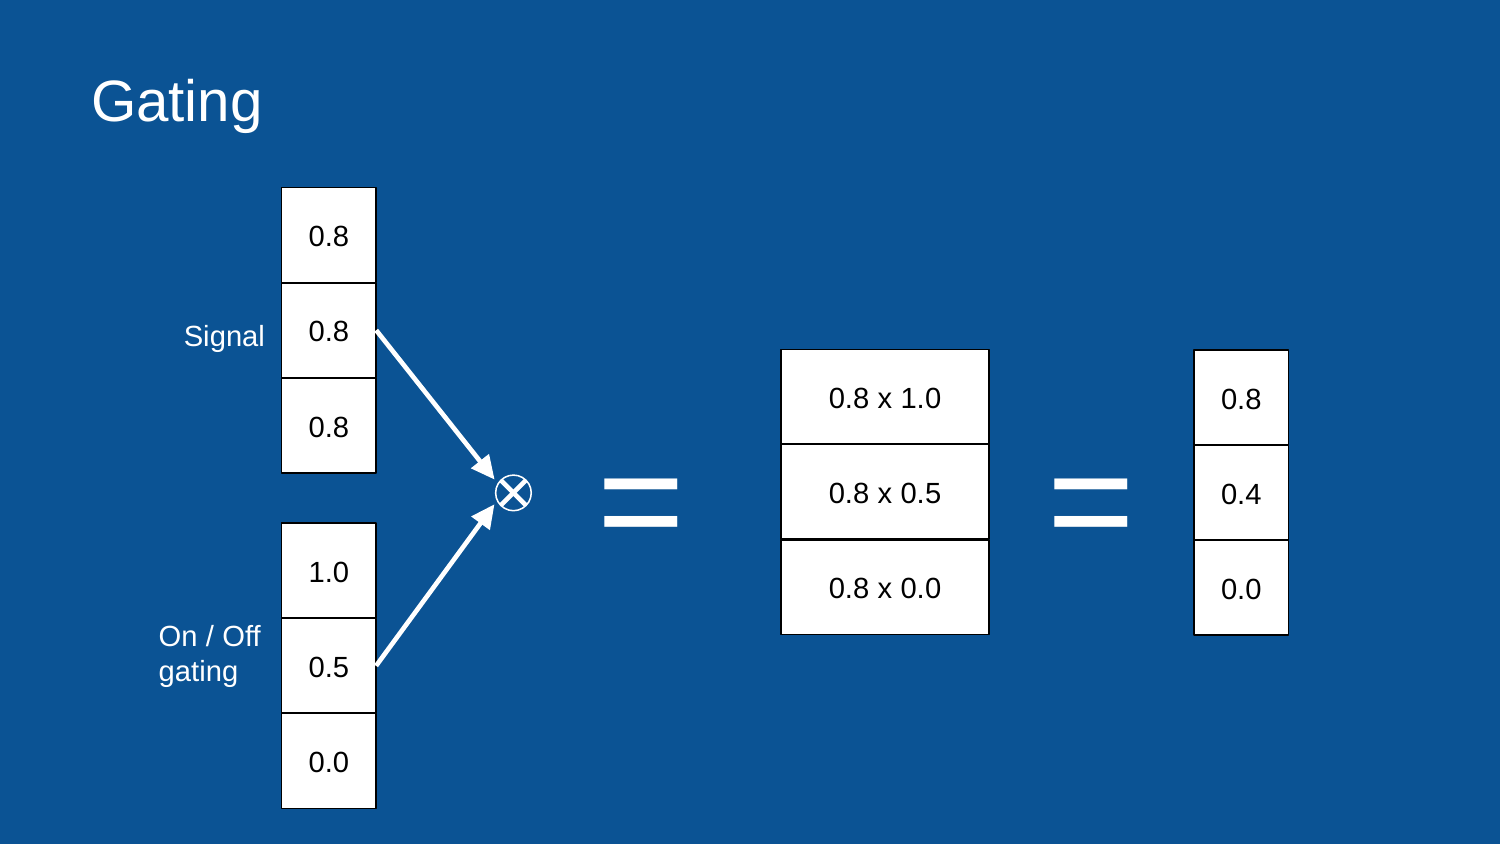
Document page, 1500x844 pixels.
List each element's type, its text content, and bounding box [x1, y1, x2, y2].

text_box 1.0 [281, 523, 377, 618]
text_box 0.5 [289, 618, 377, 713]
text_box 0.8 [1193, 350, 1289, 445]
text_box Signal [168, 302, 306, 421]
text_box 0.8 x 0.0 [781, 539, 990, 635]
text_box 0.0 [1193, 540, 1289, 636]
text_box = [582, 387, 756, 627]
text_box 0.8 [281, 378, 377, 473]
text_box 0.8 x 0.5 [781, 444, 990, 539]
text_box 0.8 [281, 187, 377, 282]
text_box 0.0 [281, 713, 377, 809]
text_box On / Off gating [143, 602, 289, 721]
text_box 0.8 [281, 282, 377, 378]
text_box = [1032, 387, 1206, 627]
text_box 0.8 x 1.0 [781, 349, 990, 444]
text_box 0.4 [1206, 445, 1289, 540]
title Gating [76, 48, 1474, 142]
